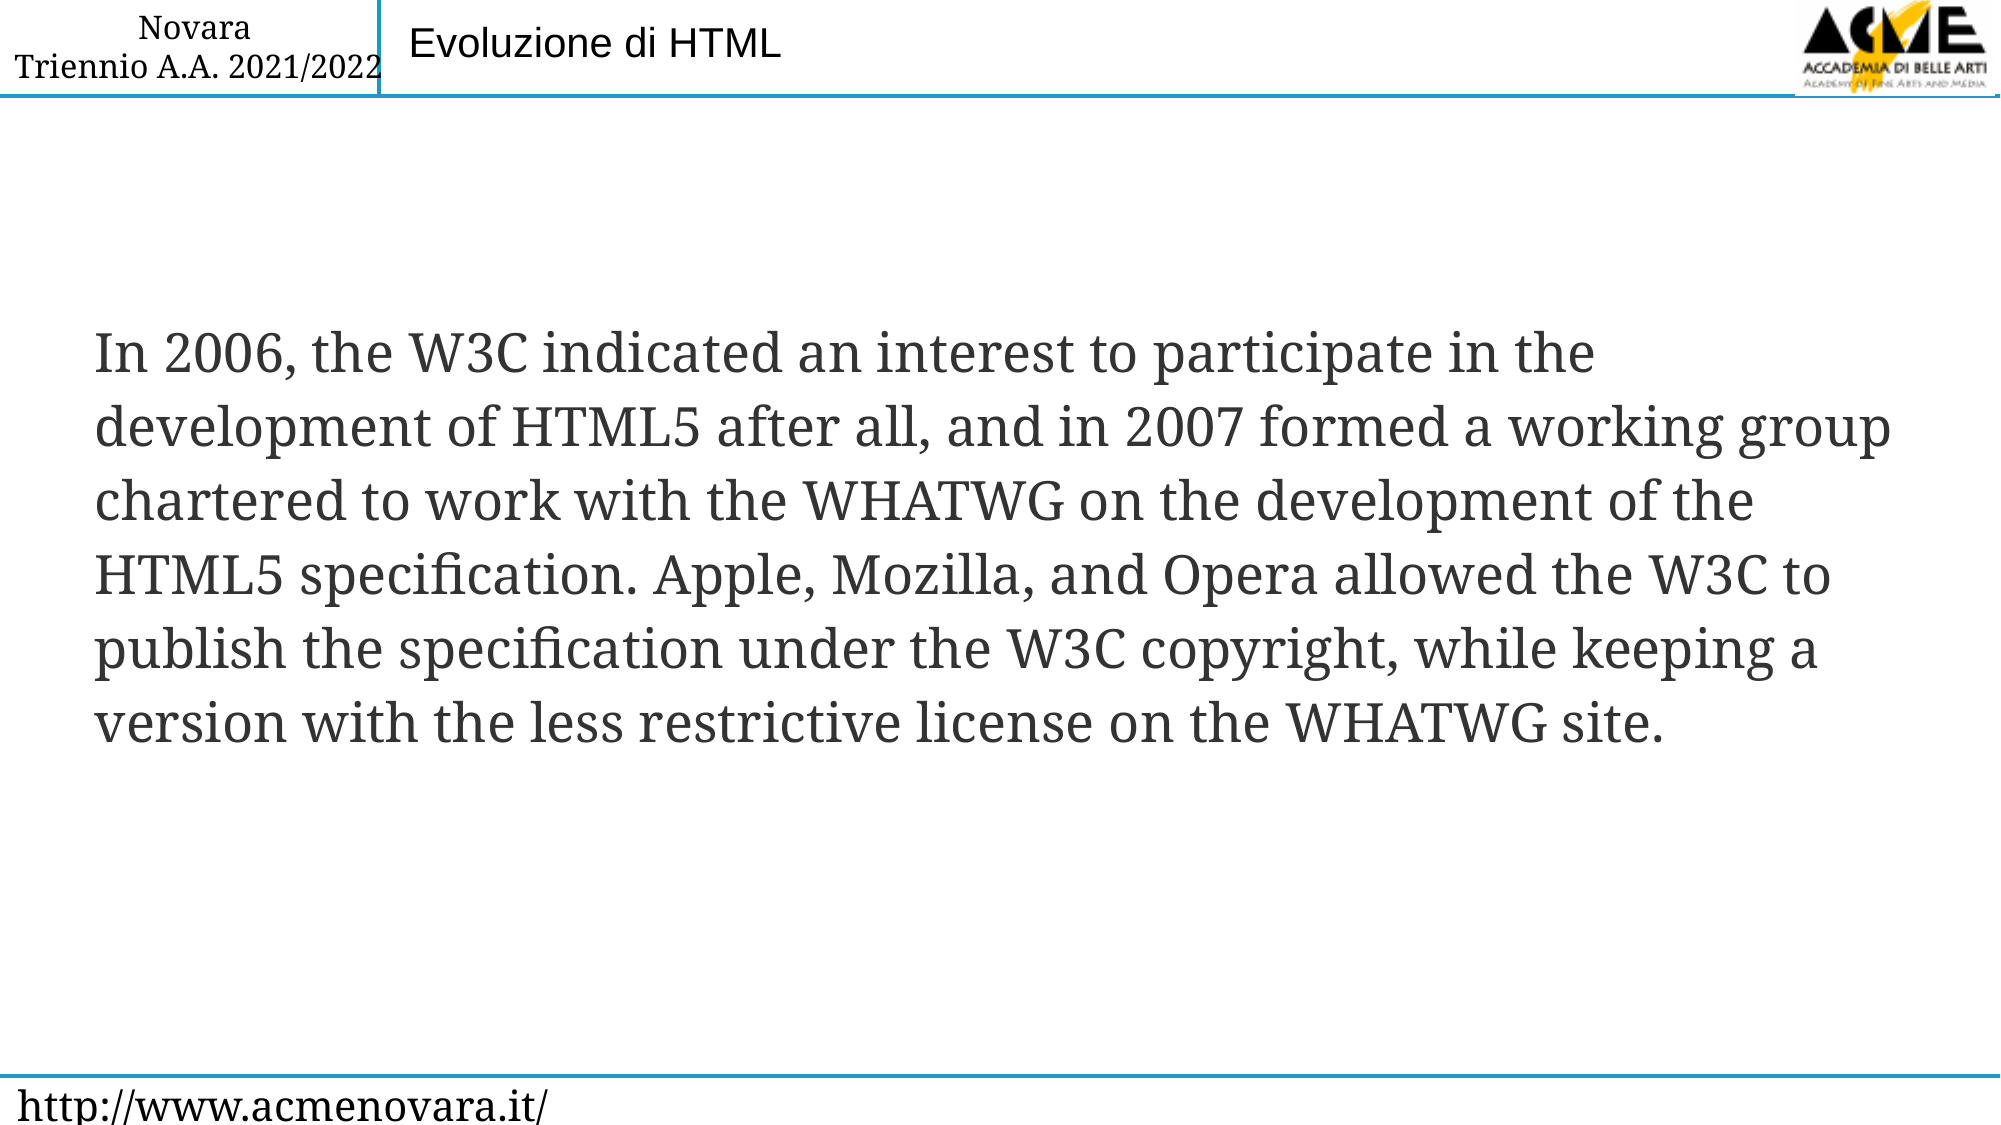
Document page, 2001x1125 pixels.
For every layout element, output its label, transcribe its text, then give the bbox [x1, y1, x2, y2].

picture [0, 0, 2001, 98]
text_box In 2006, the W3C indicated an interest to participate in the development of HTML5 after all, and in 2007 formed a working group chartered to work with the WHATWG on the development of the HTML5 specification. Apple, Mozilla, and Opera allowed the W3C to publish the specification under the W3C copyright, while keeping a version with the less restrictive license on the WHATWG site. [94, 166, 1926, 908]
list Evoluzione di HTML [393, 11, 1210, 87]
picture [0, 1074, 2001, 1078]
